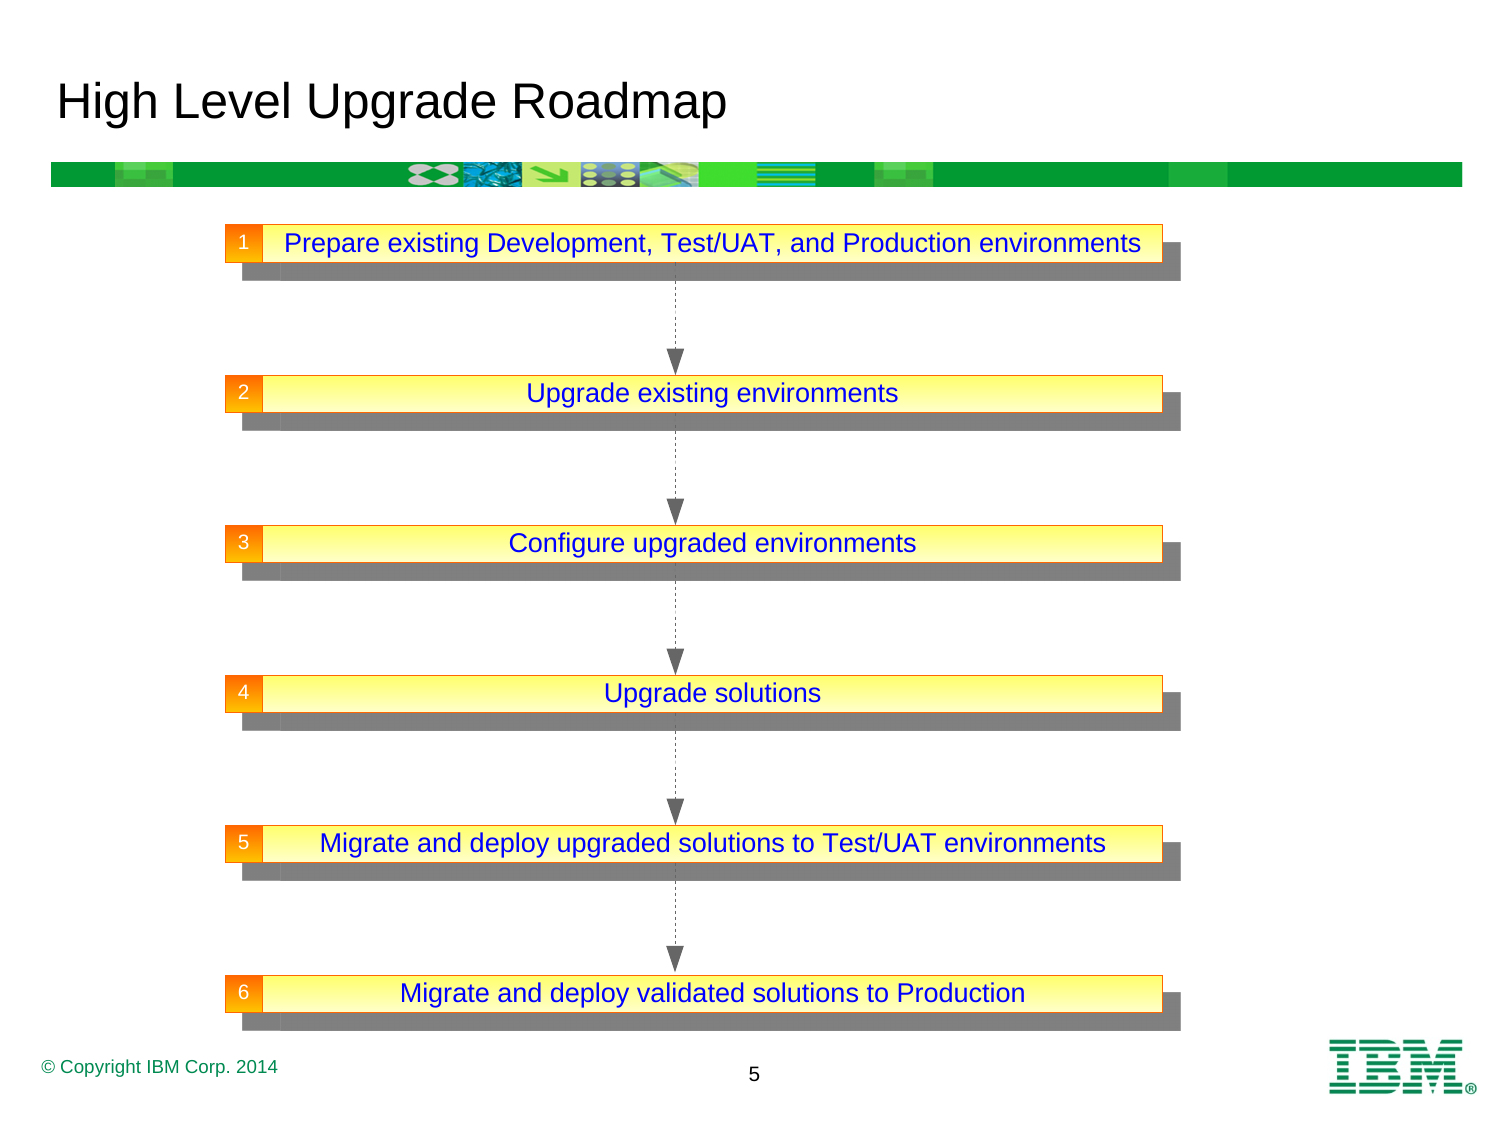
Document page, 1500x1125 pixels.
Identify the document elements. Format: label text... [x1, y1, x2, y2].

text_box Configure upgraded environments [262, 525, 1163, 563]
text_box Migrate and deploy upgraded solutions to Test/UAT environments [262, 825, 1163, 863]
text_box 2 [225, 375, 262, 413]
text_box Migrate and deploy validated solutions to Production [262, 975, 1163, 1013]
text_box 6 [225, 975, 262, 1013]
text_box 4 [225, 675, 262, 713]
title High Level Upgrade Roadmap [41, 31, 1500, 165]
picture [1327, 1037, 1479, 1096]
text_box 5 [225, 825, 262, 863]
text_box 1 [225, 224, 262, 263]
text_box Upgrade solutions [262, 675, 1163, 713]
picture [50, 165, 1463, 189]
text_box 3 [225, 525, 262, 563]
text_box Upgrade existing environments [262, 375, 1163, 413]
text_box Prepare existing Development, Test/UAT, and Production environments [262, 224, 1163, 263]
